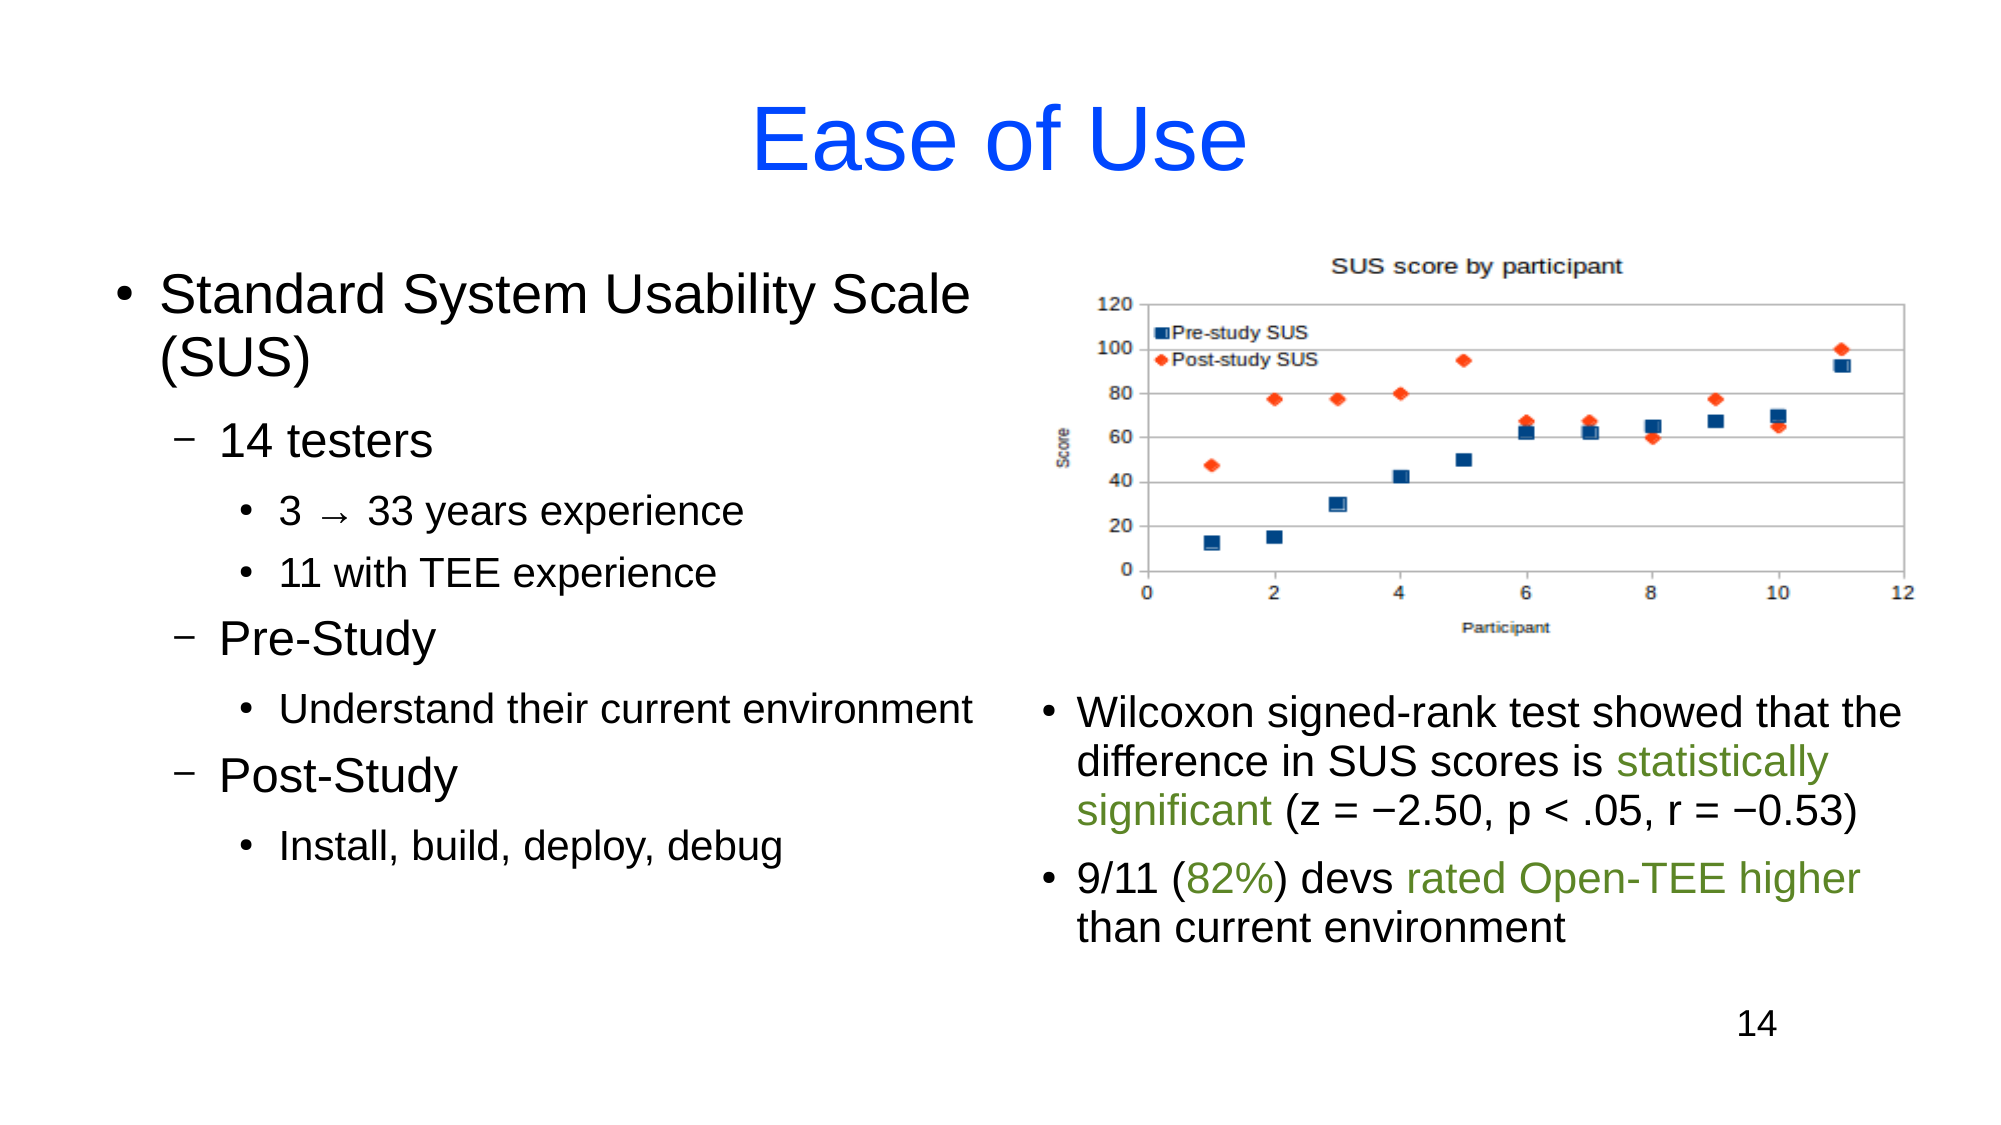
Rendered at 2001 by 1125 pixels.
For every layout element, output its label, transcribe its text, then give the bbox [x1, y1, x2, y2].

list Standard System Usability Scale (SUS) 14 testers 3 → 33 years experience 11 with TEE experience Pre-Study Understand their current environment Post-Study Install, build, deploy, debug [99, 263, 979, 916]
picture [1021, 232, 1936, 661]
title Ease of Use [99, 44, 1900, 233]
list Wilcoxon signed-rank test showed that the difference in SUS scores is statistically significant (z = −2.50, p < .05, r = −0.53) 9/11 (82%) devs rated Open-TEE higher than current environment [1029, 687, 1909, 999]
